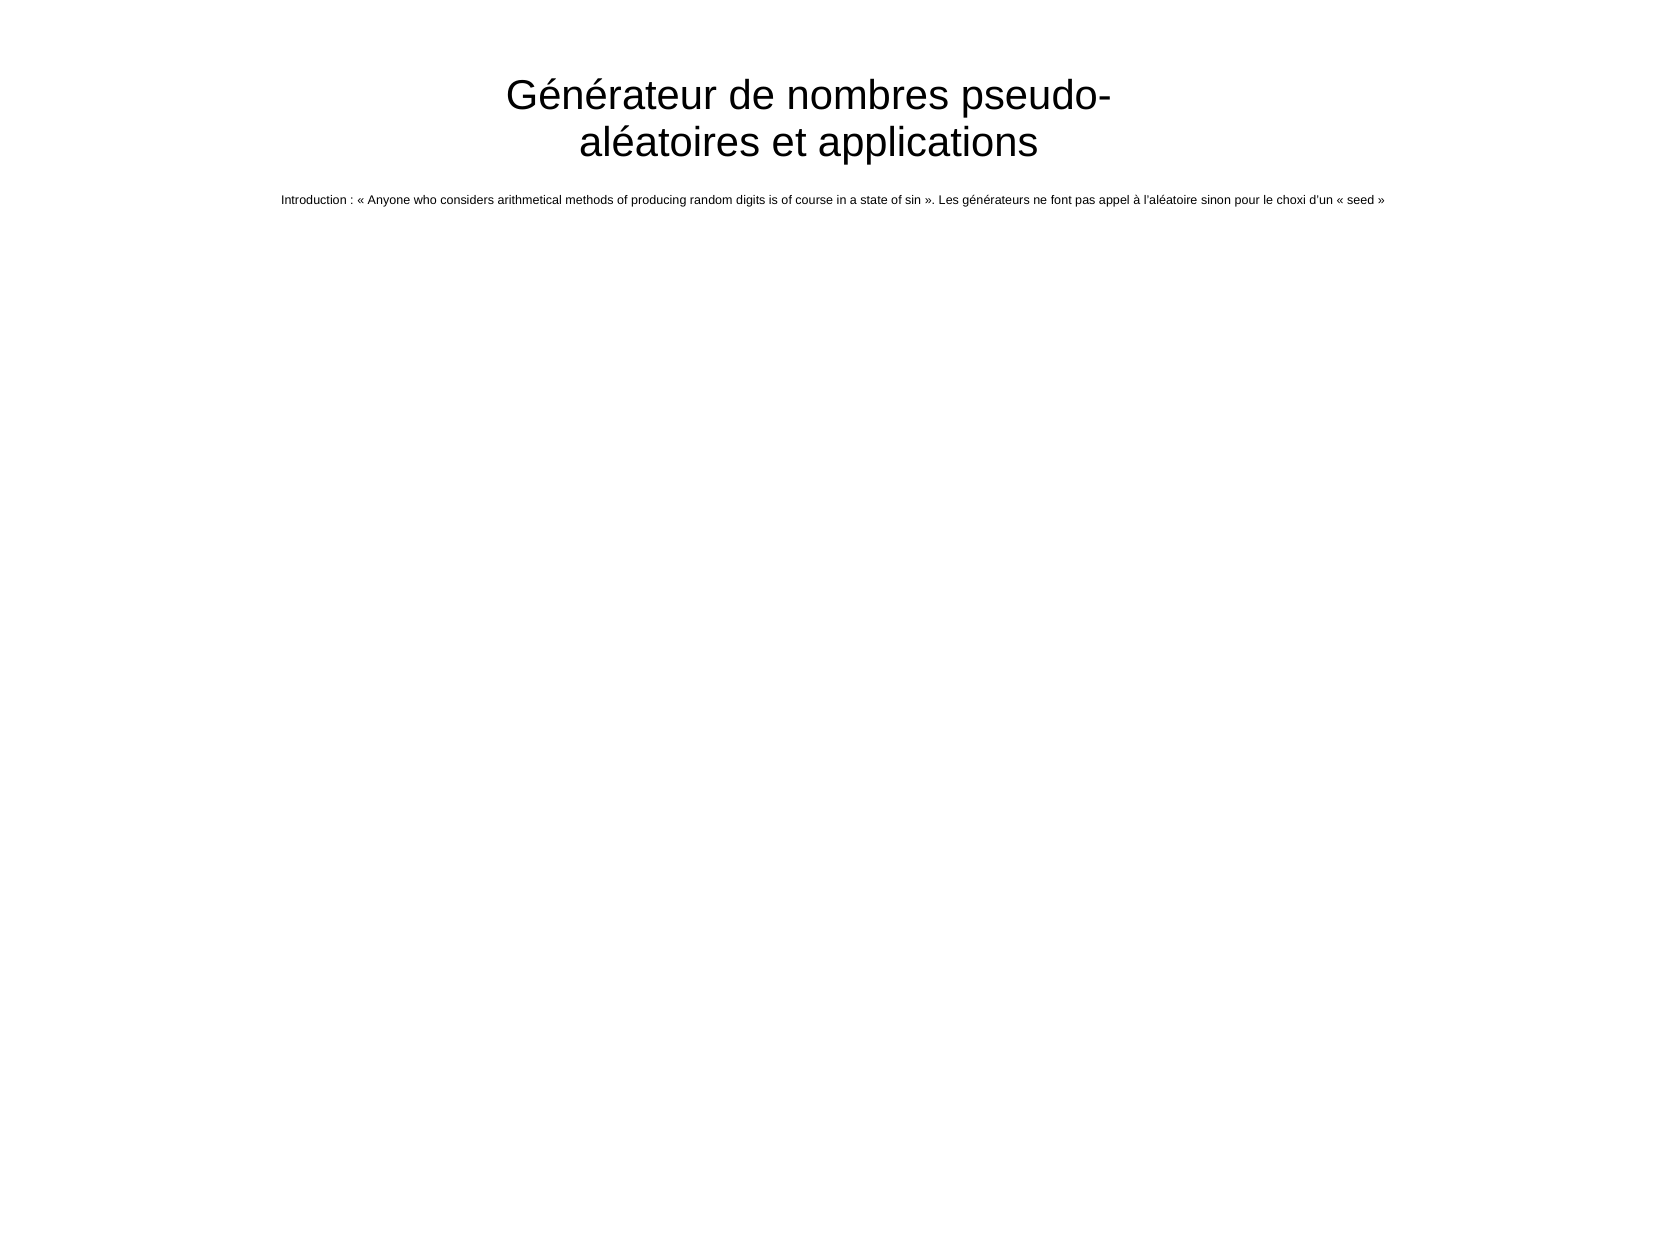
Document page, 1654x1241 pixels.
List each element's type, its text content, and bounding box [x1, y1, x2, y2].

text_box Introduction : « Anyone who considers arithmetical methods of producing random digits is of course in a state of sin ». Les générateurs ne font pas appel à l’aléatoire sinon pour le choxi d’un « seed » [82, 165, 1583, 237]
title Générateur de nombres pseudo-aléatoires et applications [448, 71, 1170, 165]
